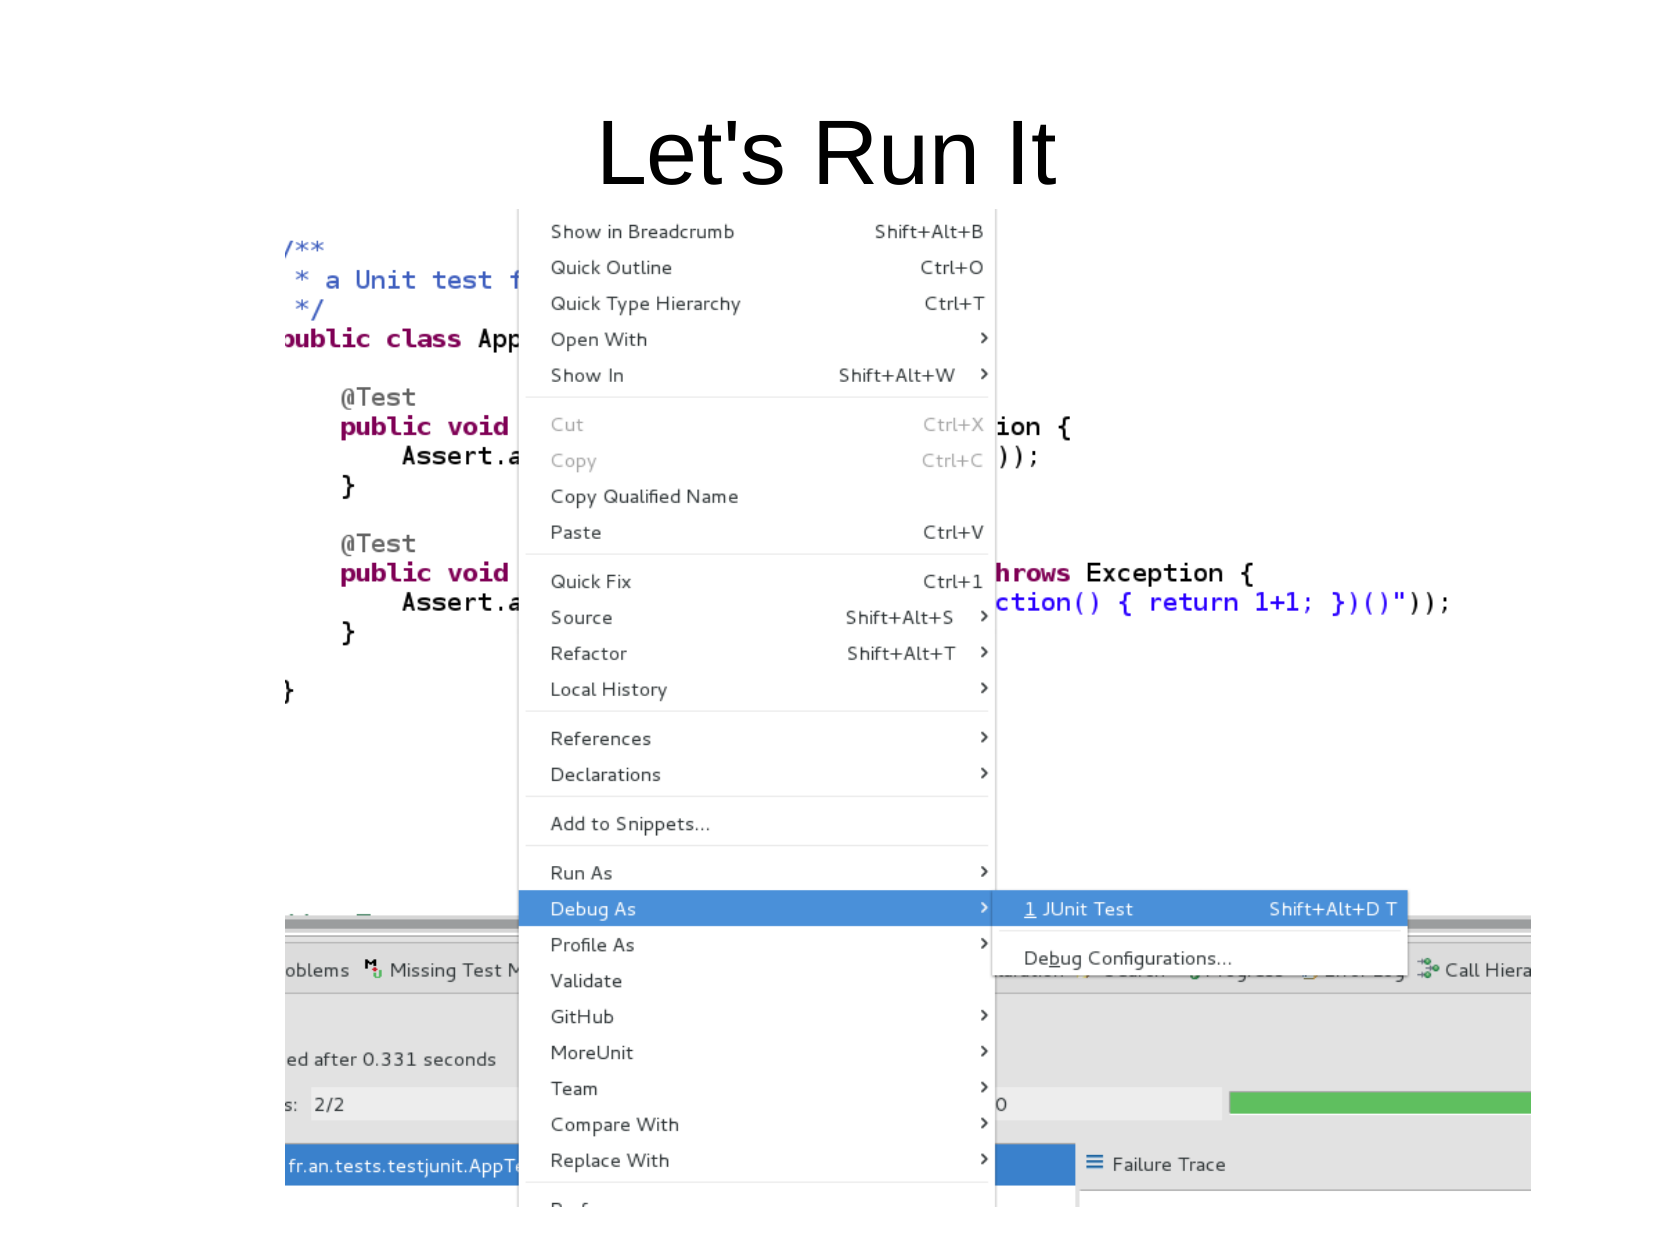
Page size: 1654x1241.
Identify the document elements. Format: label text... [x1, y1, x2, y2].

title Let's Run It [82, 49, 1571, 257]
picture [285, 209, 1531, 1207]
